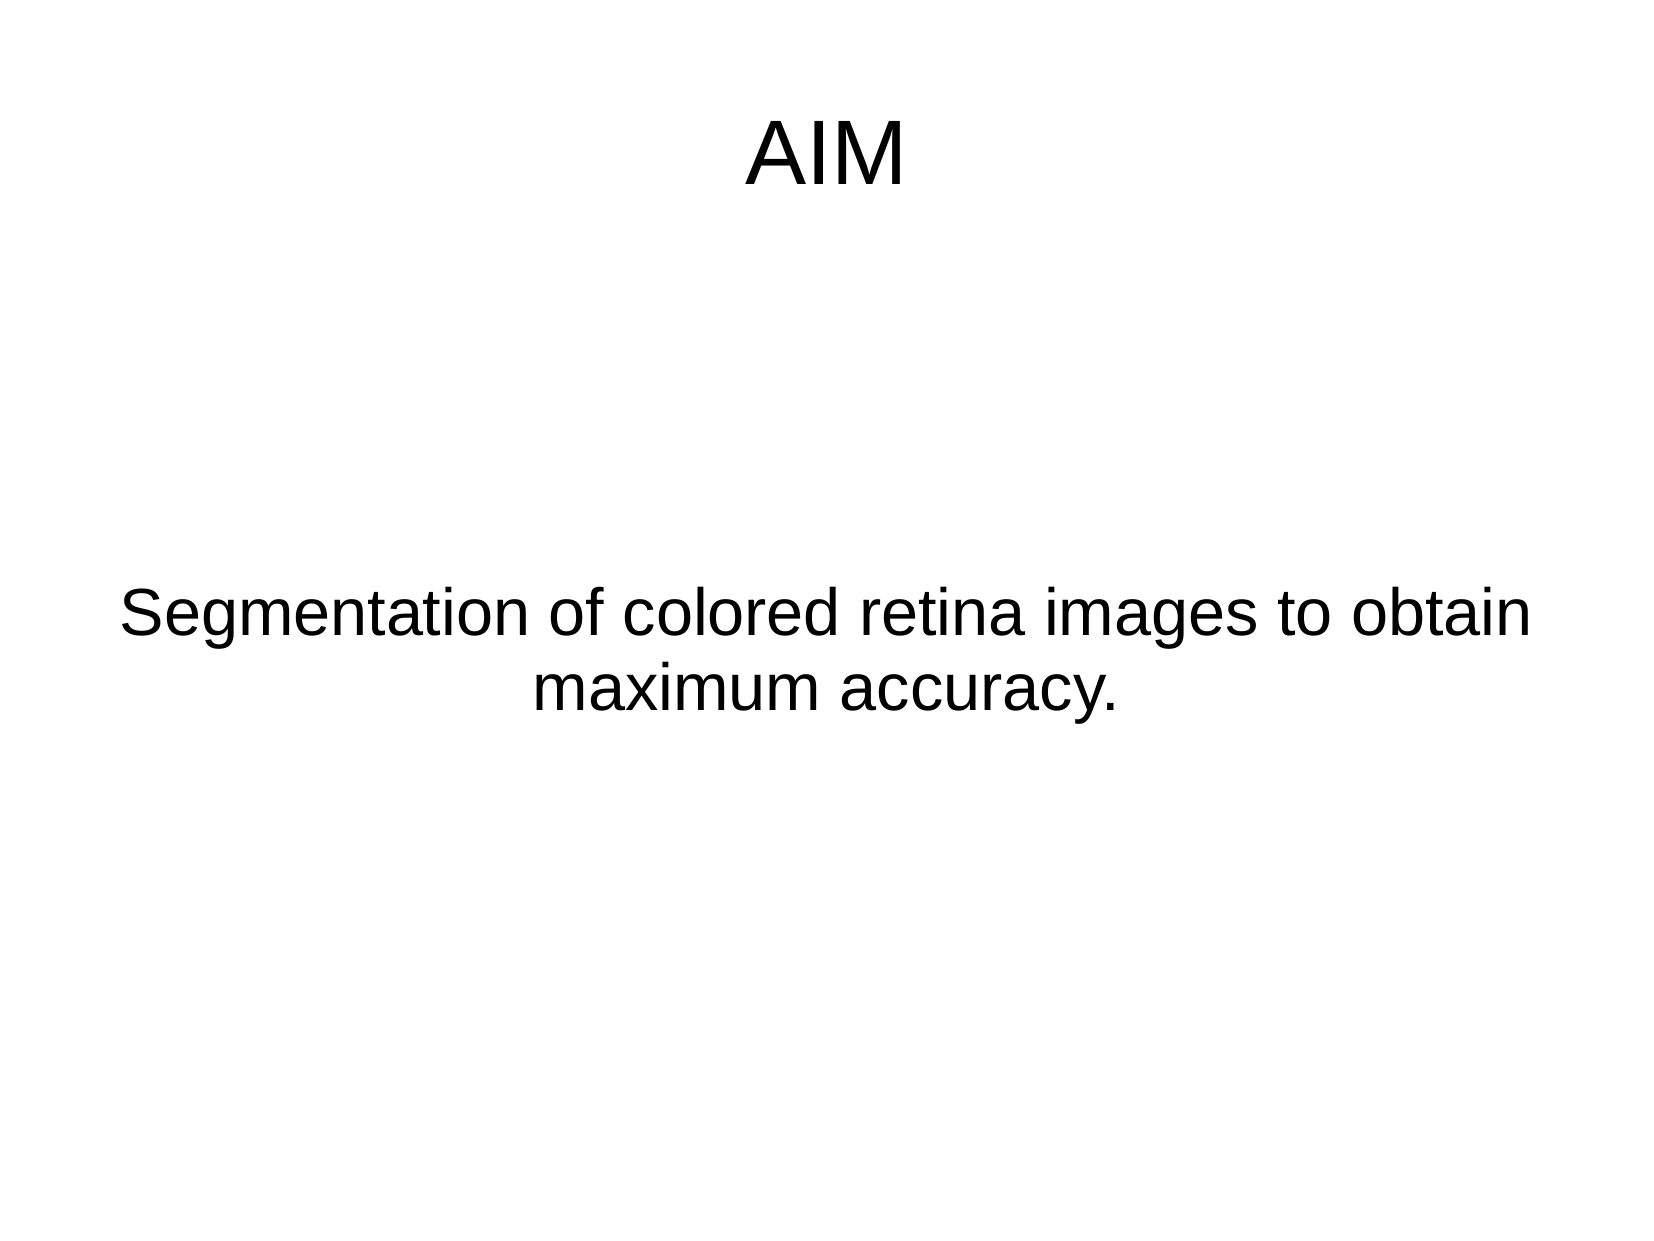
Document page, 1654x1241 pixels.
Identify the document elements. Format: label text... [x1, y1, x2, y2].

title AIM [82, 49, 1571, 257]
subtitle Segmentation of colored retina images to obtain maximum accuracy. [82, 290, 1571, 1010]
